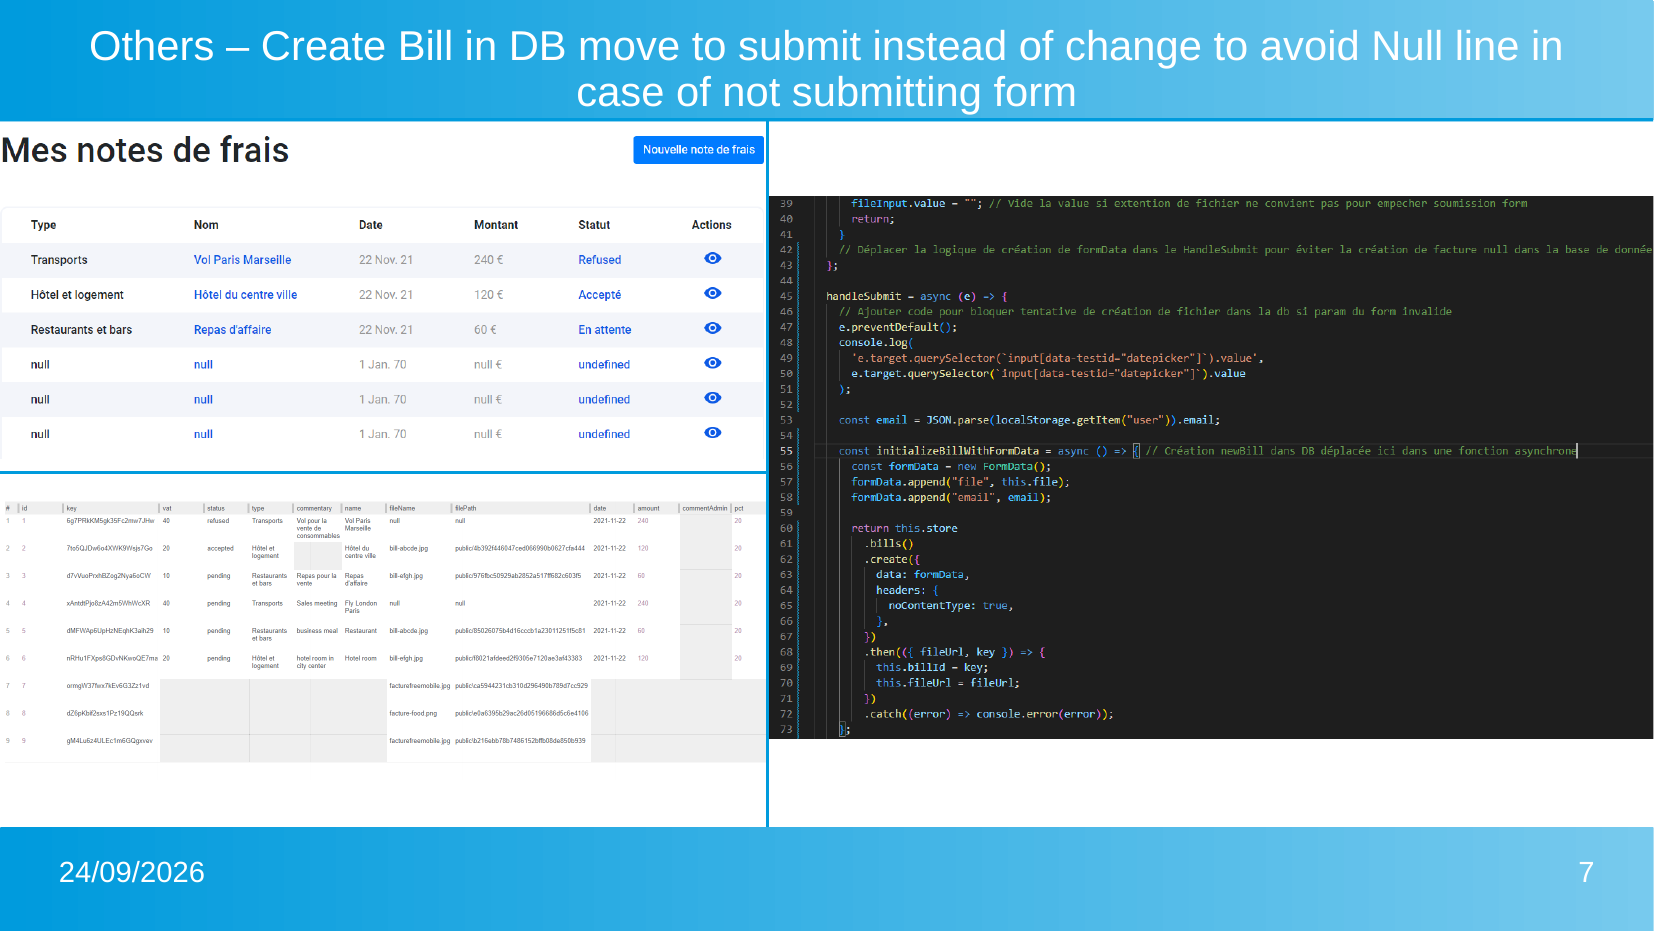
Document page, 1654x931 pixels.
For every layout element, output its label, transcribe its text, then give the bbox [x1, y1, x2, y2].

picture [0, 135, 765, 459]
title Others – Create Bill in DB move to submit instead of change to avoid Null line in case of not submitting form [59, 22, 1595, 116]
picture [5, 501, 765, 780]
picture [770, 196, 1654, 739]
